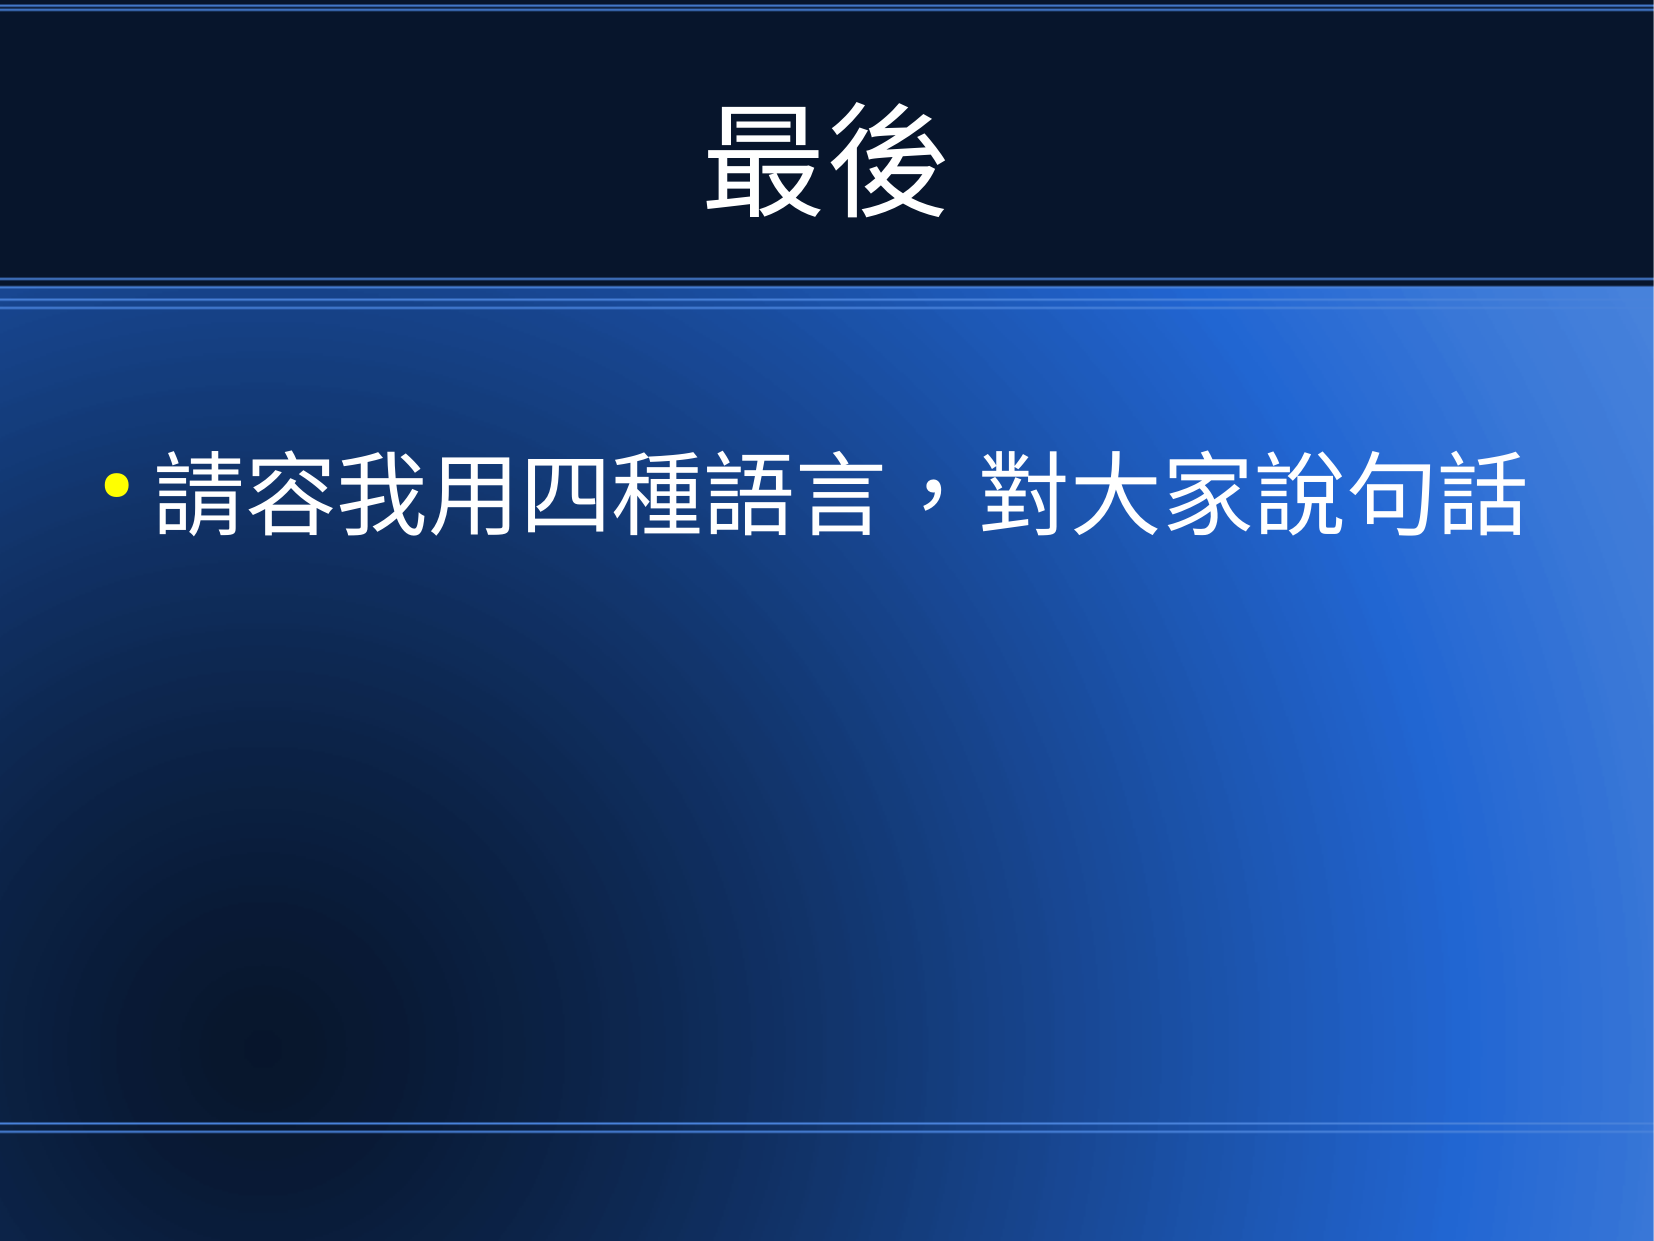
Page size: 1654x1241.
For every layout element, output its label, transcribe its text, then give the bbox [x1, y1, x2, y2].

title 最後 [82, 49, 1571, 257]
list 請容我用四種語言，對大家說句話 [82, 355, 1571, 1241]
picture [0, 0, 1654, 1241]
